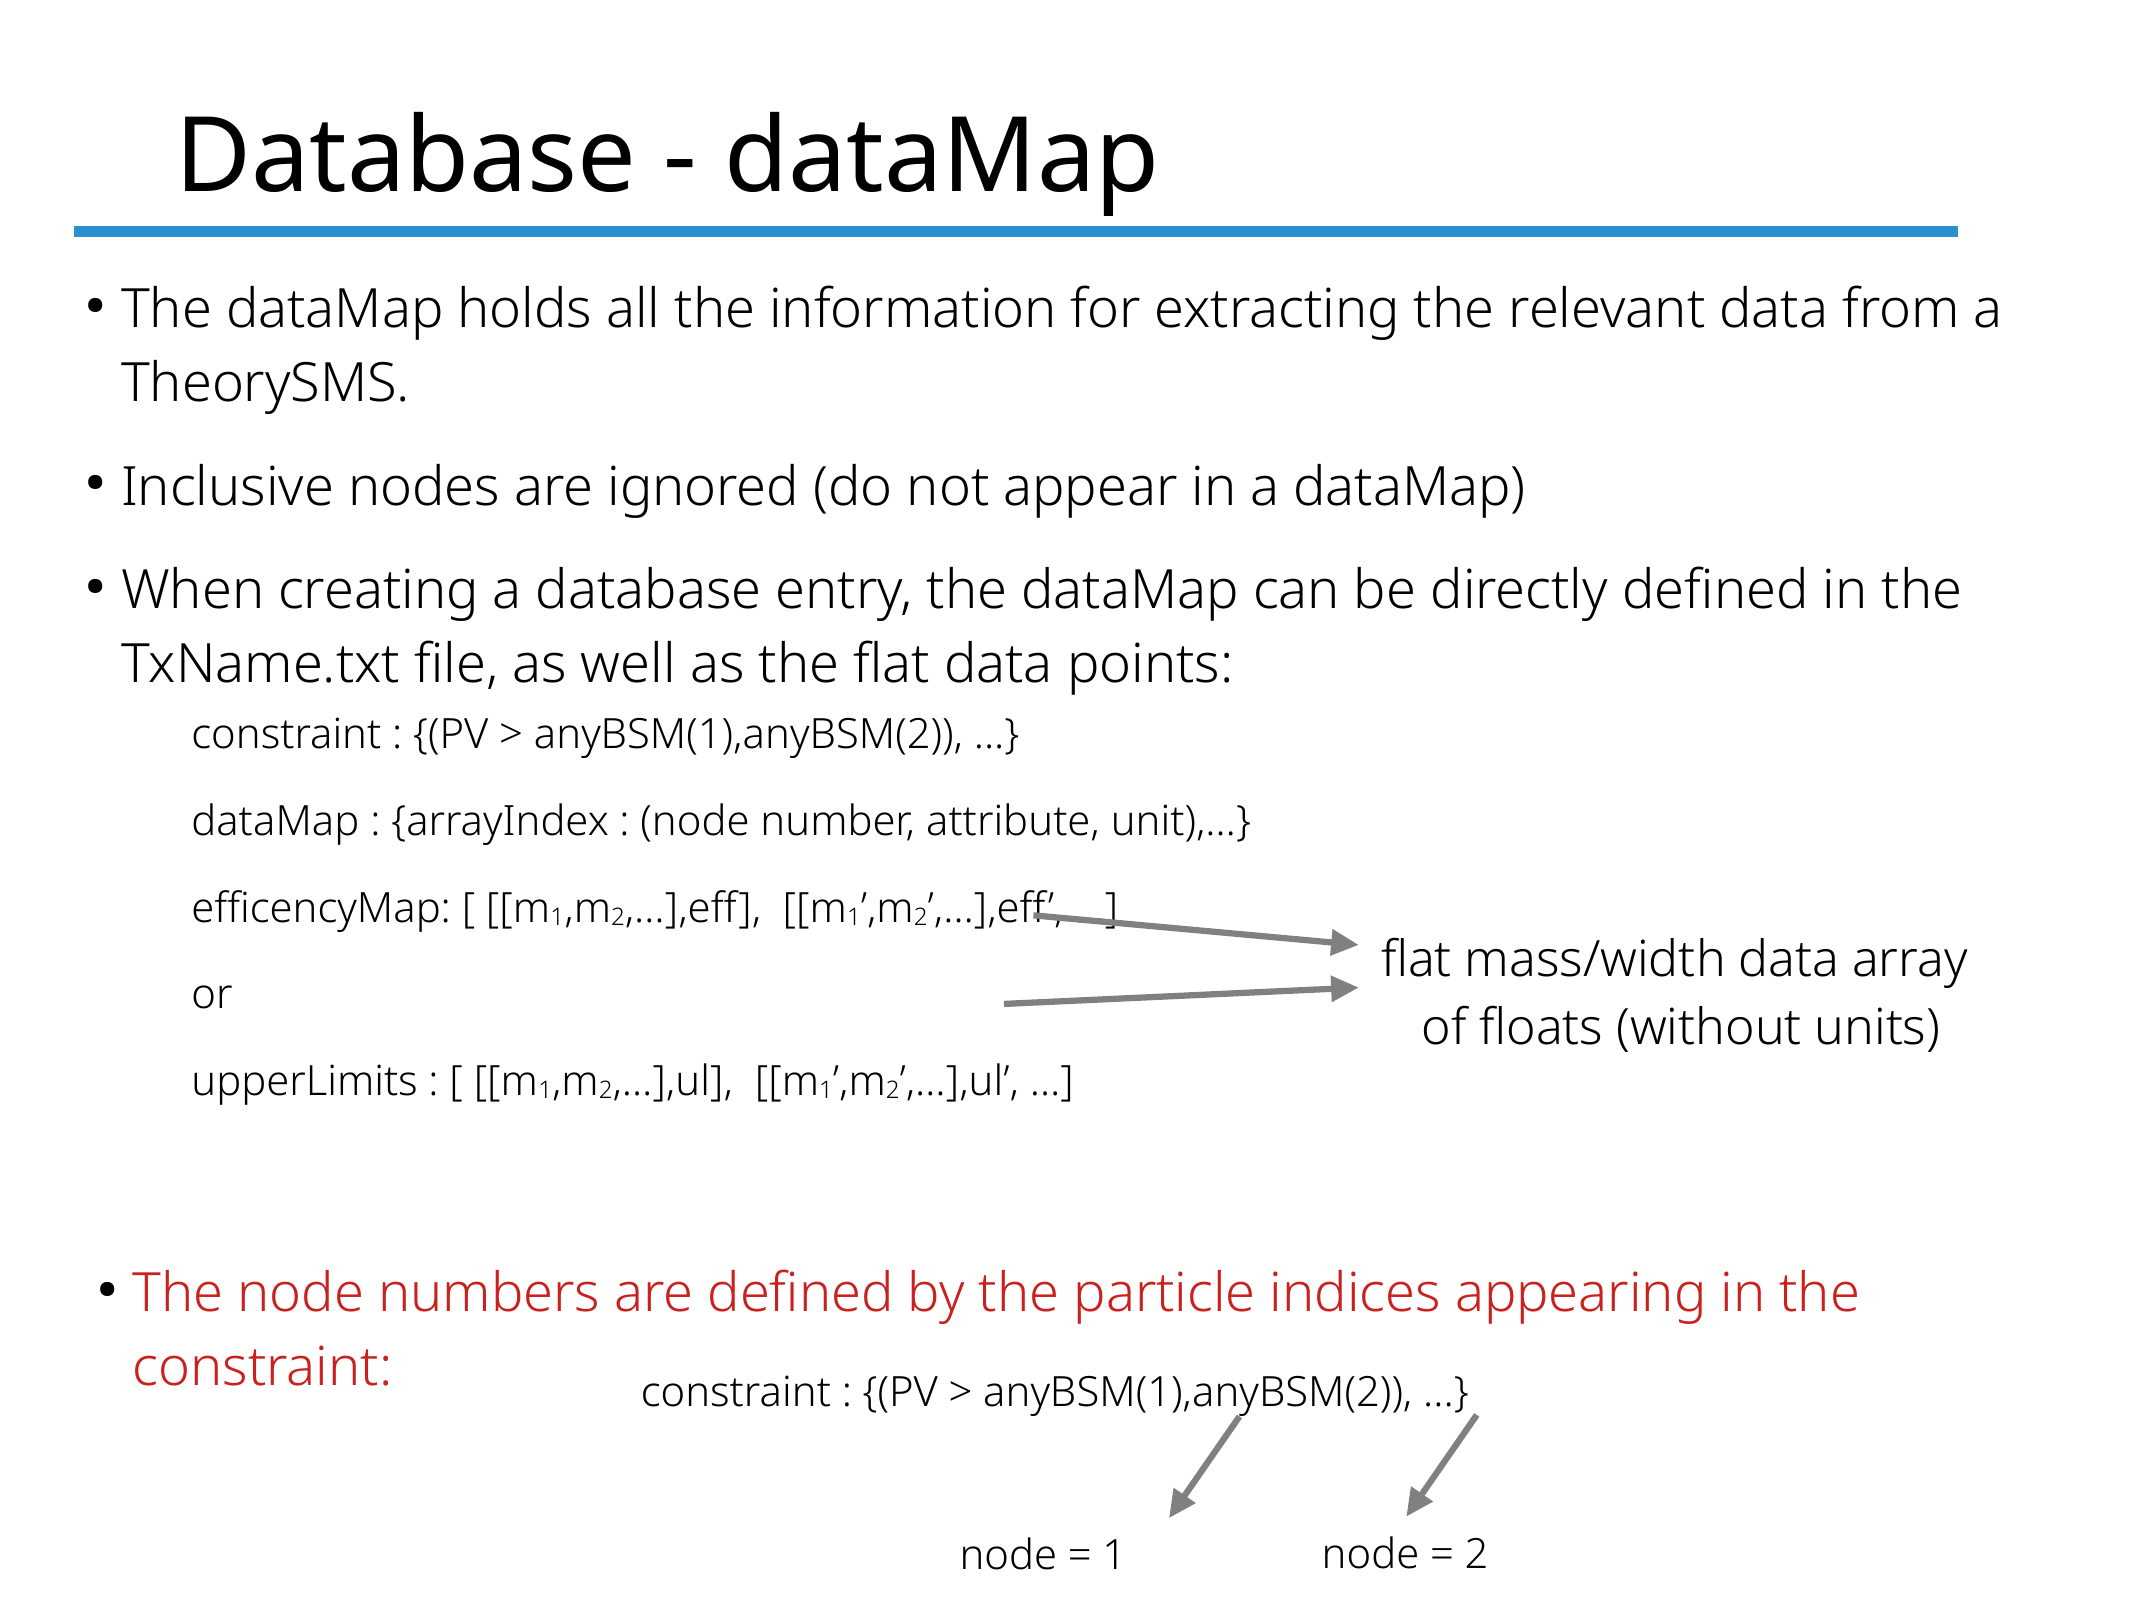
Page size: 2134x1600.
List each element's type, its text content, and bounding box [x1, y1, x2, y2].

text_box node = 2 [1306, 1516, 1536, 1583]
text_box Database - dataMap [151, 64, 1184, 237]
text_box constraint : {(PV > anyBSM(1),anyBSM(2)), ...} dataMap : {arrayIndex : (node number, attribute, unit),…} efficencyMap: [ [[m1,m2,…],eff], [[m1’,m2’,…],eff’, …] or upperLimits : [ [[m1,m2,…],ul], [[m1’,m2’,…],ul’, …] [176, 696, 1432, 1073]
text_box flat mass/width data array of floats (without units) [1366, 915, 2073, 1105]
text_box node = 1 [944, 1517, 1241, 1600]
text_box constraint : {(PV > anyBSM(1),anyBSM(2)), ...} [625, 1354, 1639, 1418]
text_box The node numbers are defined by the particle indices appearing in the constraint: [82, 1246, 2032, 1424]
text_box The dataMap holds all the information for extracting the relevant data from a TheorySMS. Inclusive nodes are ignored (do not appear in a dataMap) When creating a database entry, the dataMap can be directly defined in the TxName.txt file, as well as the flat data points: [70, 262, 2020, 652]
